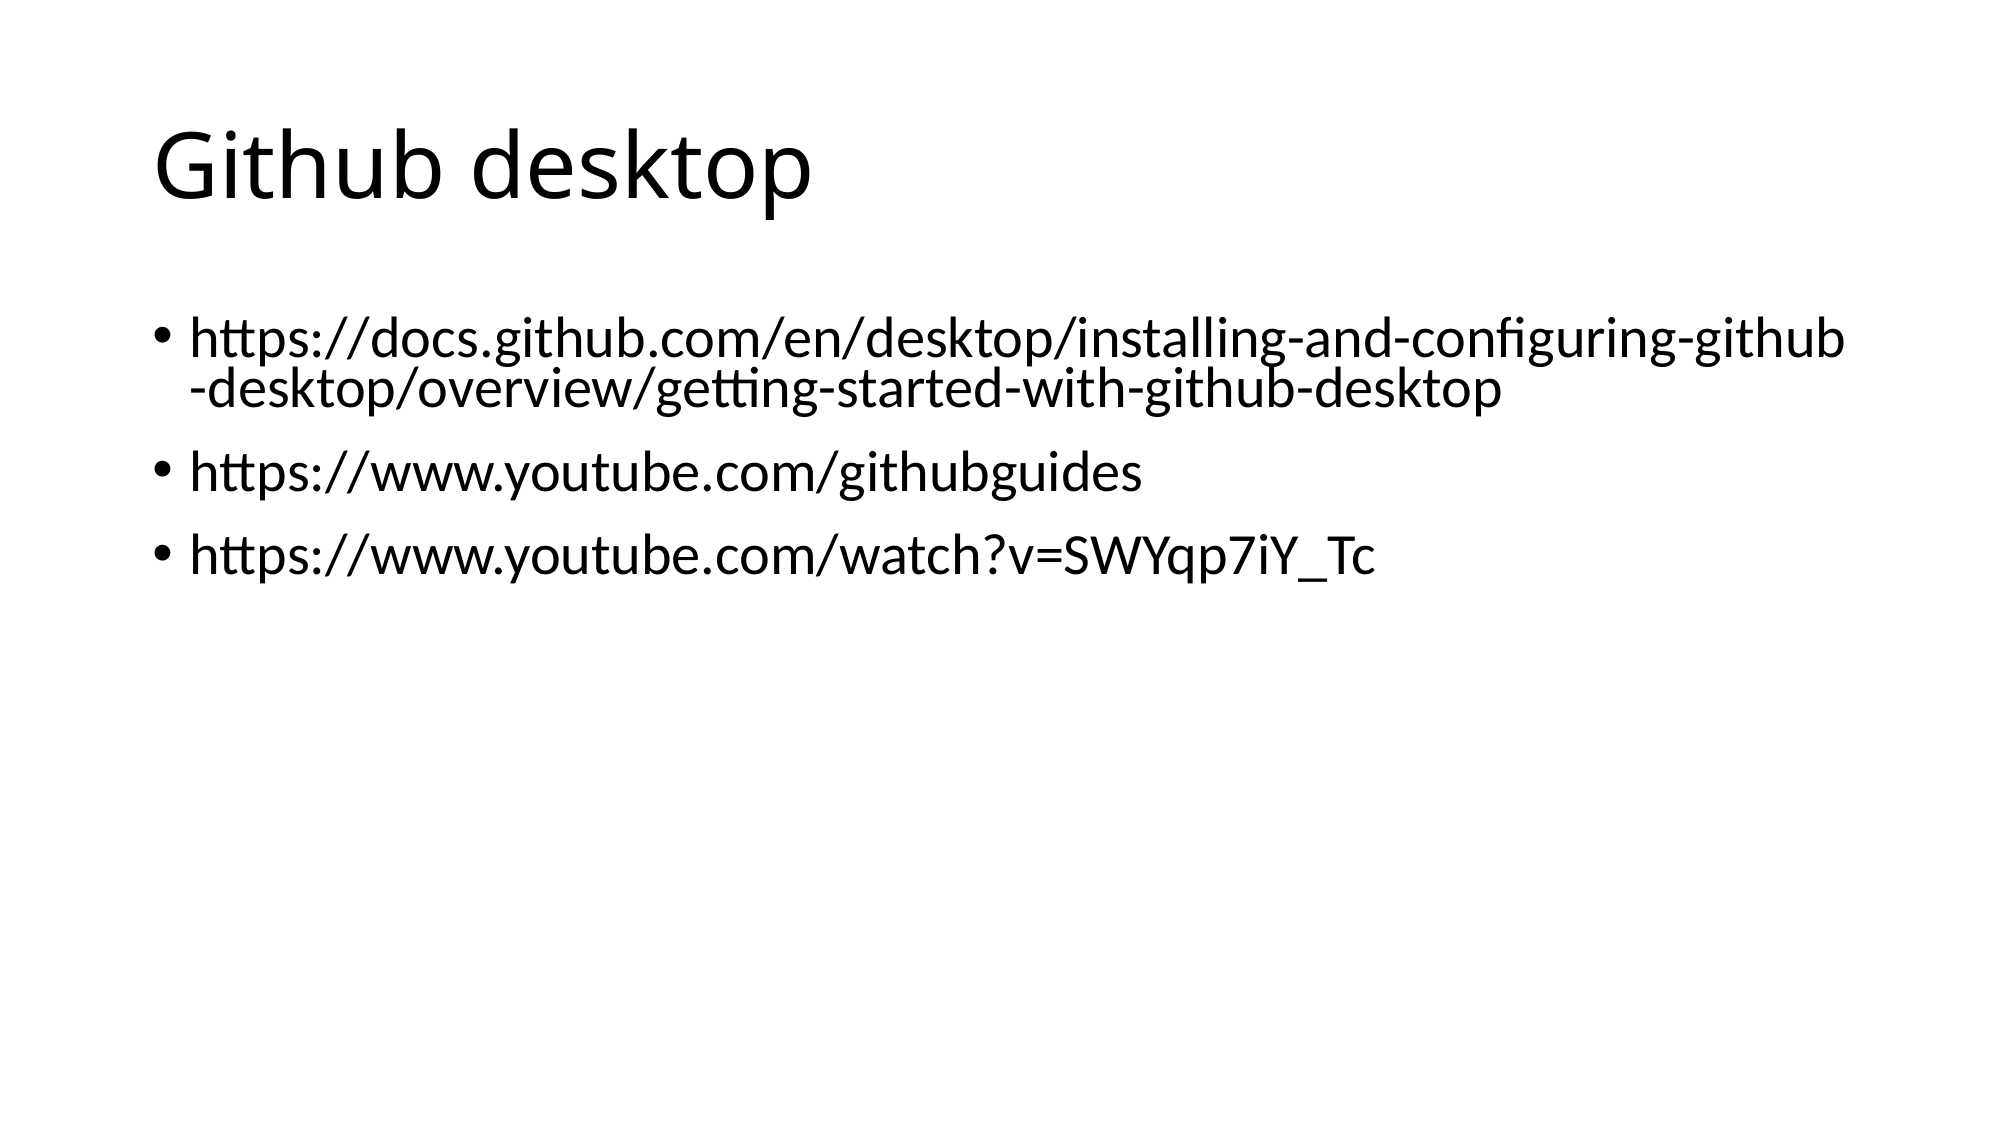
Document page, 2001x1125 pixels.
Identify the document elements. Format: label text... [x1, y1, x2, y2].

list https://docs.github.com/en/desktop/installing-and-configuring-github-desktop/overview/getting-started-with-github-desktop https://www.youtube.com/githubguides https://www.youtube.com/watch?v=SWYqp7iY_Tc [137, 299, 1863, 1014]
title Github desktop [137, 59, 1863, 278]
